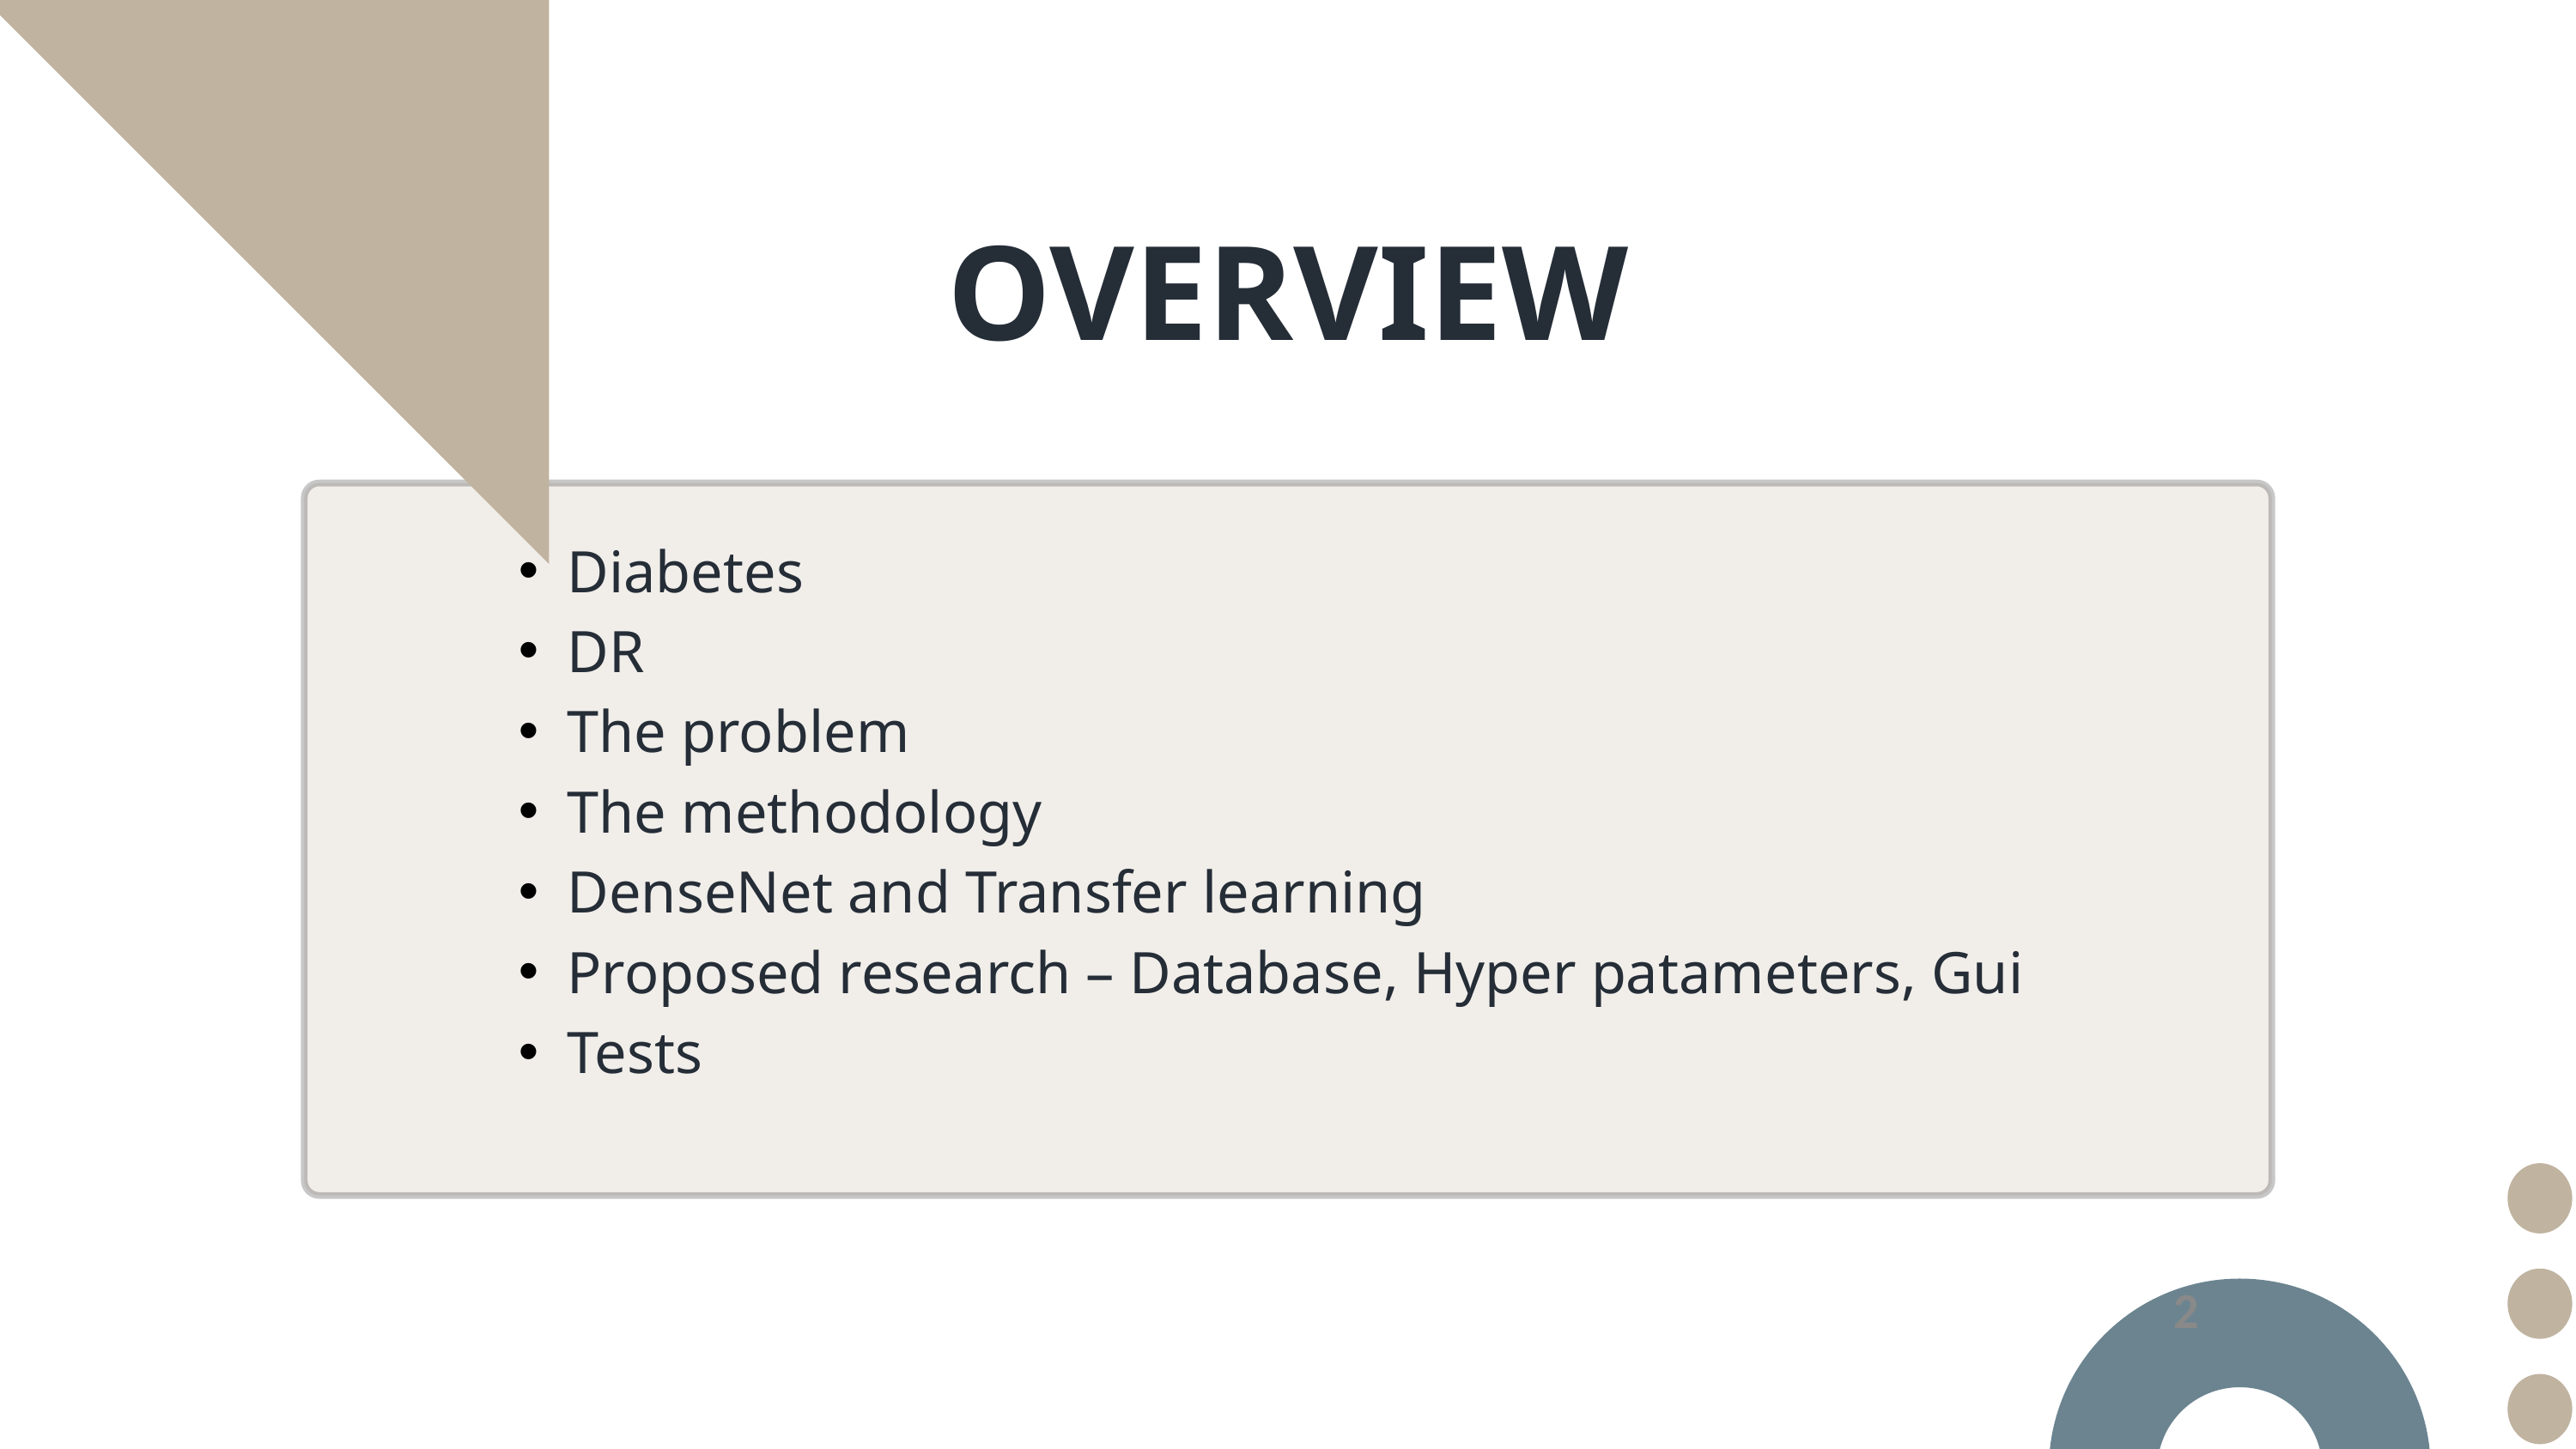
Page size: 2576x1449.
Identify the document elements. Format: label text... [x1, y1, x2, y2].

text_box Diabetes DR The problem The methodology DenseNet and Transfer learning Proposed research – Database, Hyper patameters, Gui Tests [421, 523, 2202, 1085]
text_box [2503, 1158, 2576, 1449]
slide_number 2 [2160, 1271, 2461, 1324]
text_box [2048, 1278, 2432, 1449]
text_box [0, 0, 2272, 1196]
text_box OVERVIEW [703, 262, 1873, 381]
